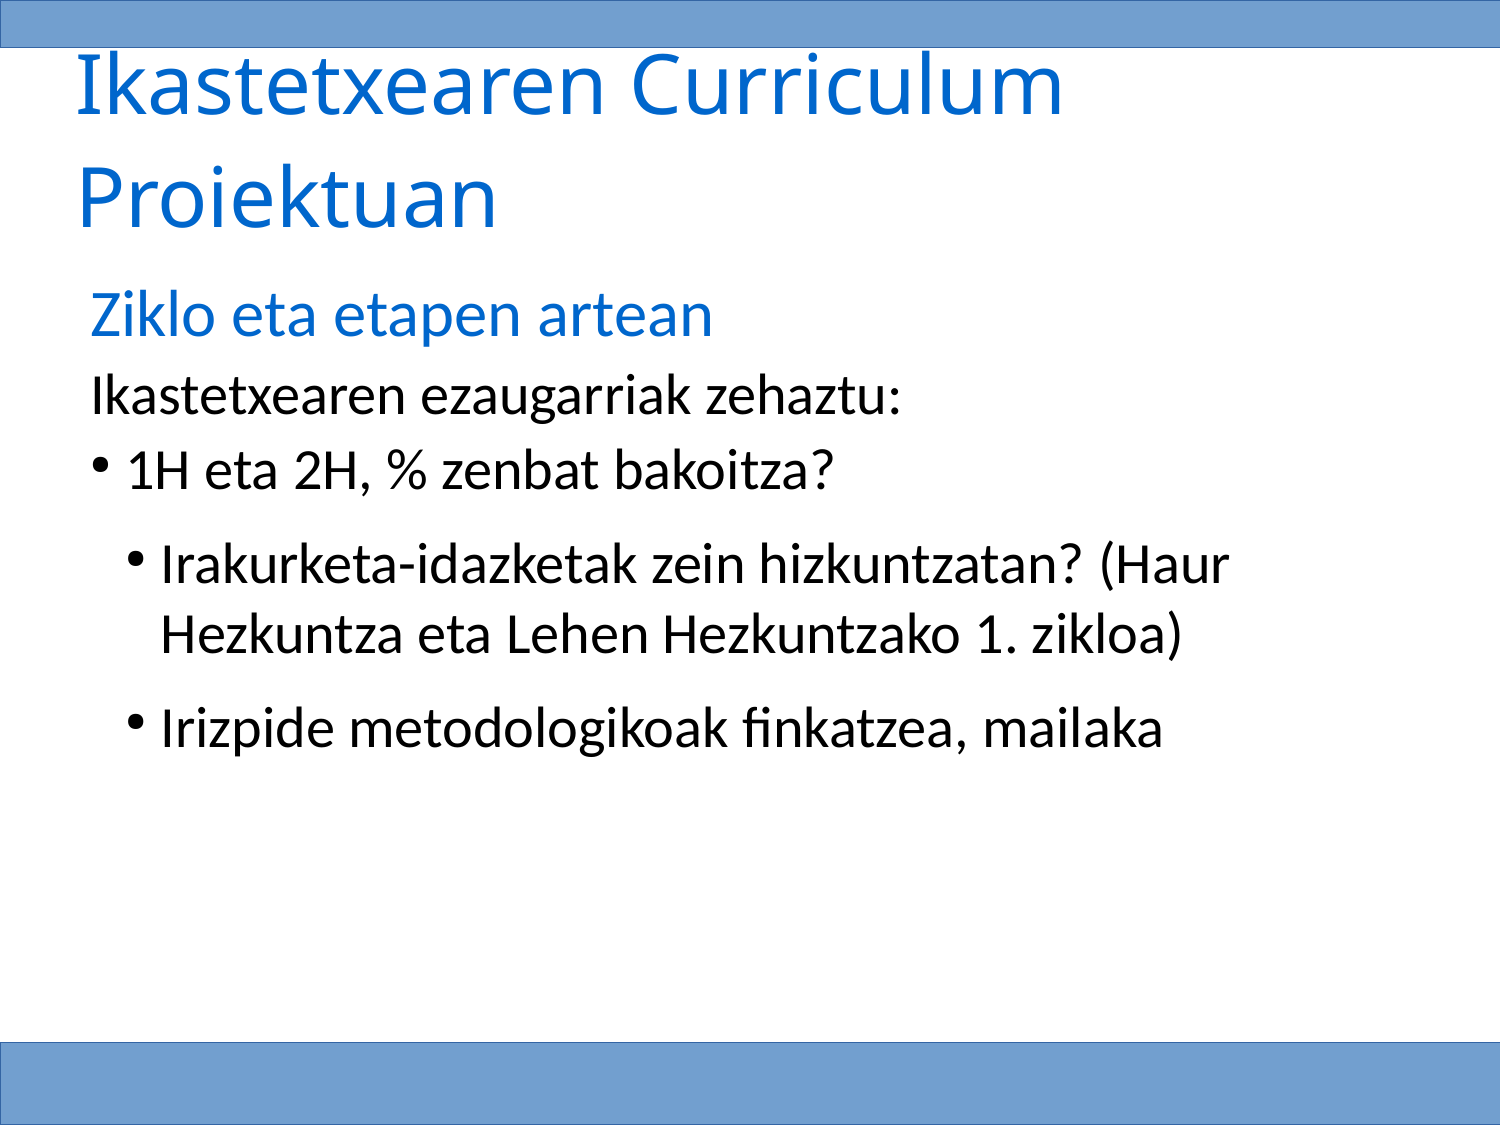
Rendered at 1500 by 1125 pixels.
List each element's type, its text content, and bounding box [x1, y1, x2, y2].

list Ziklo eta etapen artean Ikastetxearen ezaugarriak zehaztu: 1H eta 2H, % zenbat bakoitza? Irakurketa-idazketak zein hizkuntzatan? (Haur Hezkuntza eta Lehen Hezkuntzako 1. zikloa) Irizpide metodologikoak finkatzea, mailaka [75, 262, 1425, 1005]
title Ikastetxearen Curriculum Proiektuan [75, 45, 1425, 233]
